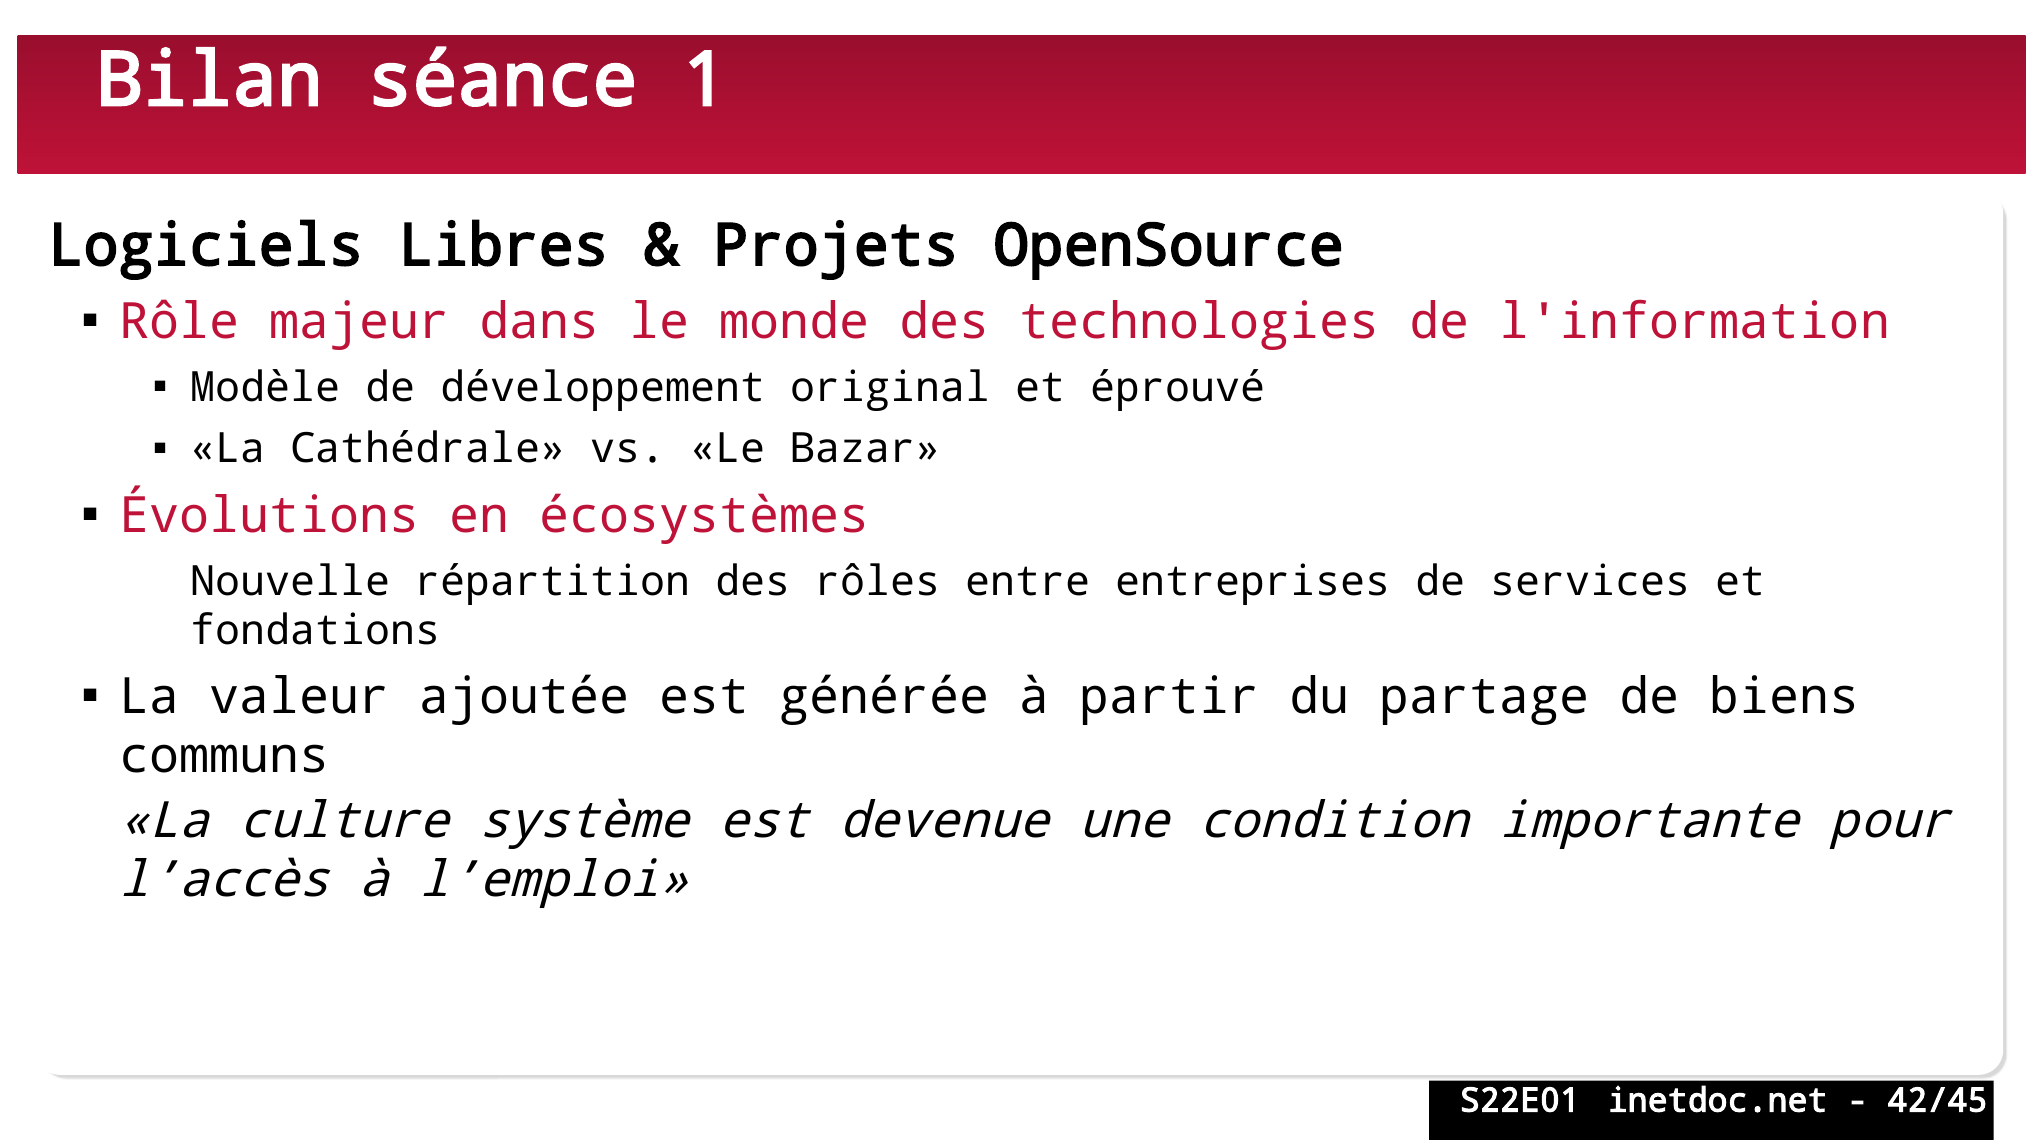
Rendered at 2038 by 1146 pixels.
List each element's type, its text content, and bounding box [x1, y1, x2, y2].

text_box S22E01 inetdoc.net - 45/45 [1429, 1080, 1994, 1140]
text_box Logiciels Libres & Projets OpenSource Rôle majeur dans le monde des technologies de l'information Modèle de développement original et éprouvé «La Cathédrale» vs. «Le Bazar» Évolutions en écosystèmes Nouvelle répartition des rôles entre entreprises de services et fondations La valeur ajoutée est générée à partir du partage de biens communs «La culture système est devenue une condition importante pour l’accès à l’emploi» [35, 188, 2004, 1075]
text_box Bilan séance 1 [17, 35, 2026, 174]
